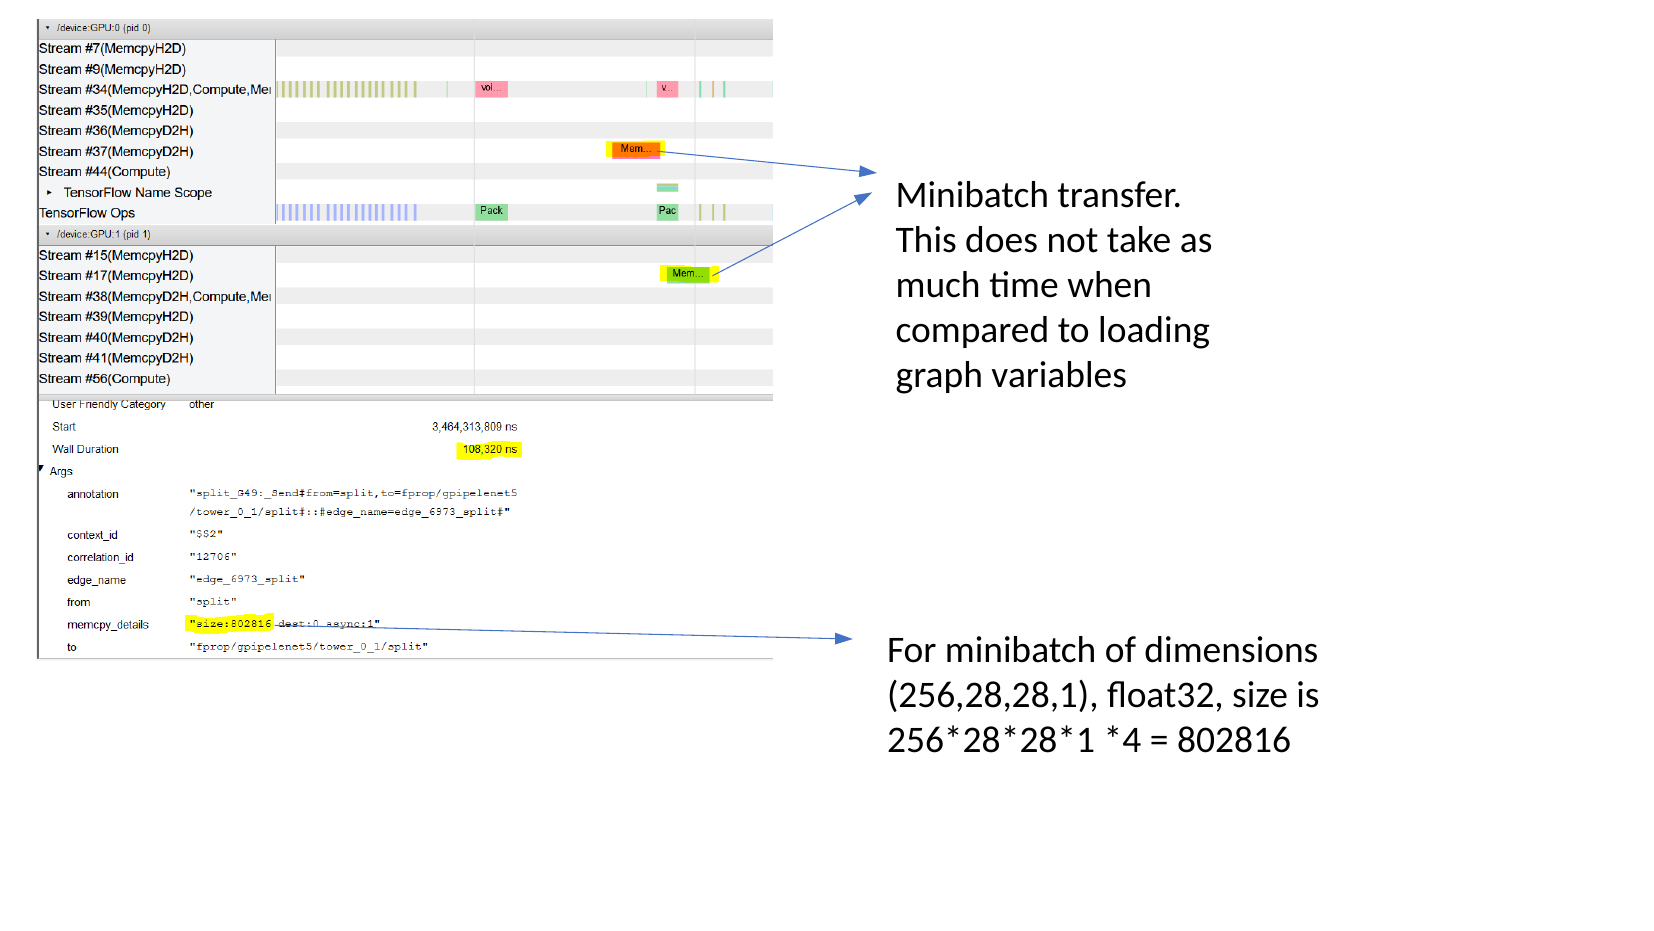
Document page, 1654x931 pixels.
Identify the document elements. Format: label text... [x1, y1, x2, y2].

text_box For minibatch of dimensions (256,28,28,1), float32, size is 256*28*28*1 *4 = 802816 [872, 617, 1497, 769]
text_box Minibatch transfer. This does not take as much time when compared to loading graph variables [880, 162, 1230, 405]
picture [36, 19, 773, 661]
